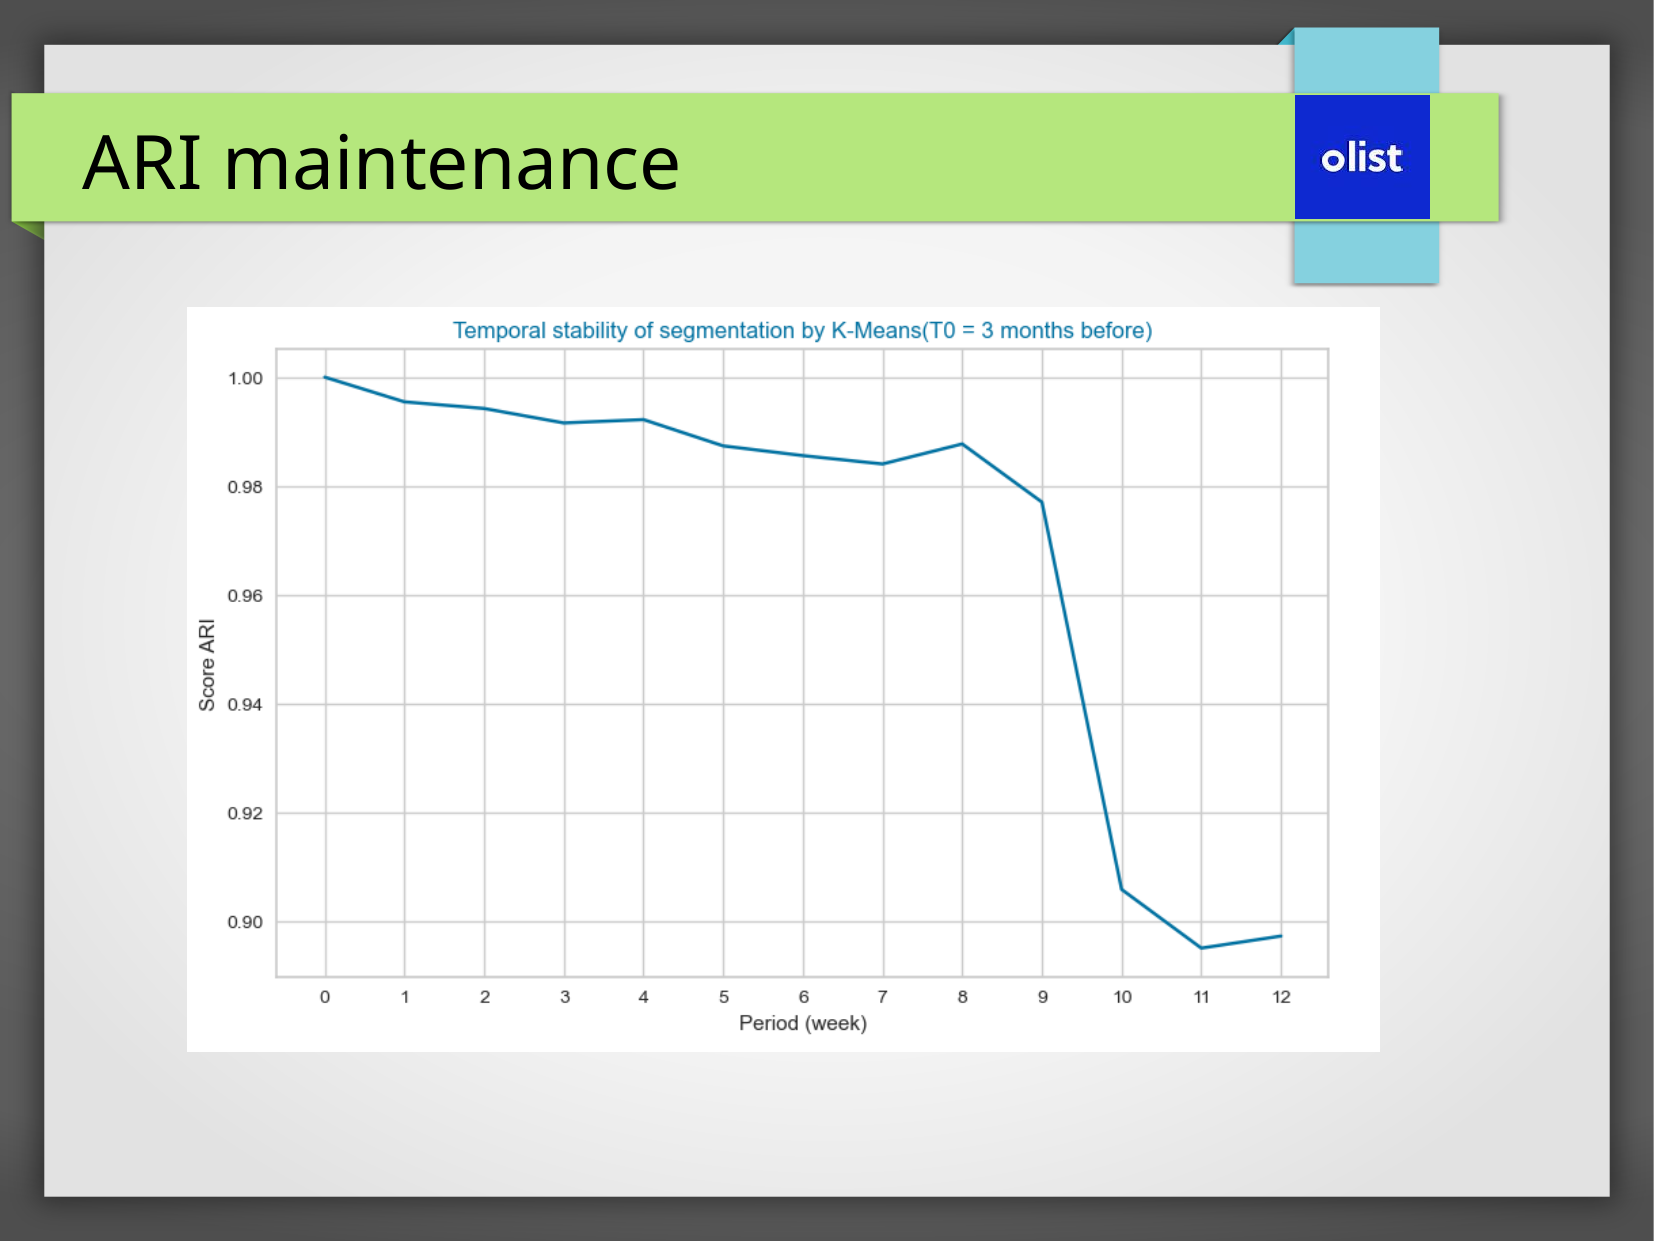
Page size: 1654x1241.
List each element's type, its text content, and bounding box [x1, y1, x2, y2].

picture [0, 0, 1654, 1241]
title ARI maintenance [82, 72, 1382, 249]
